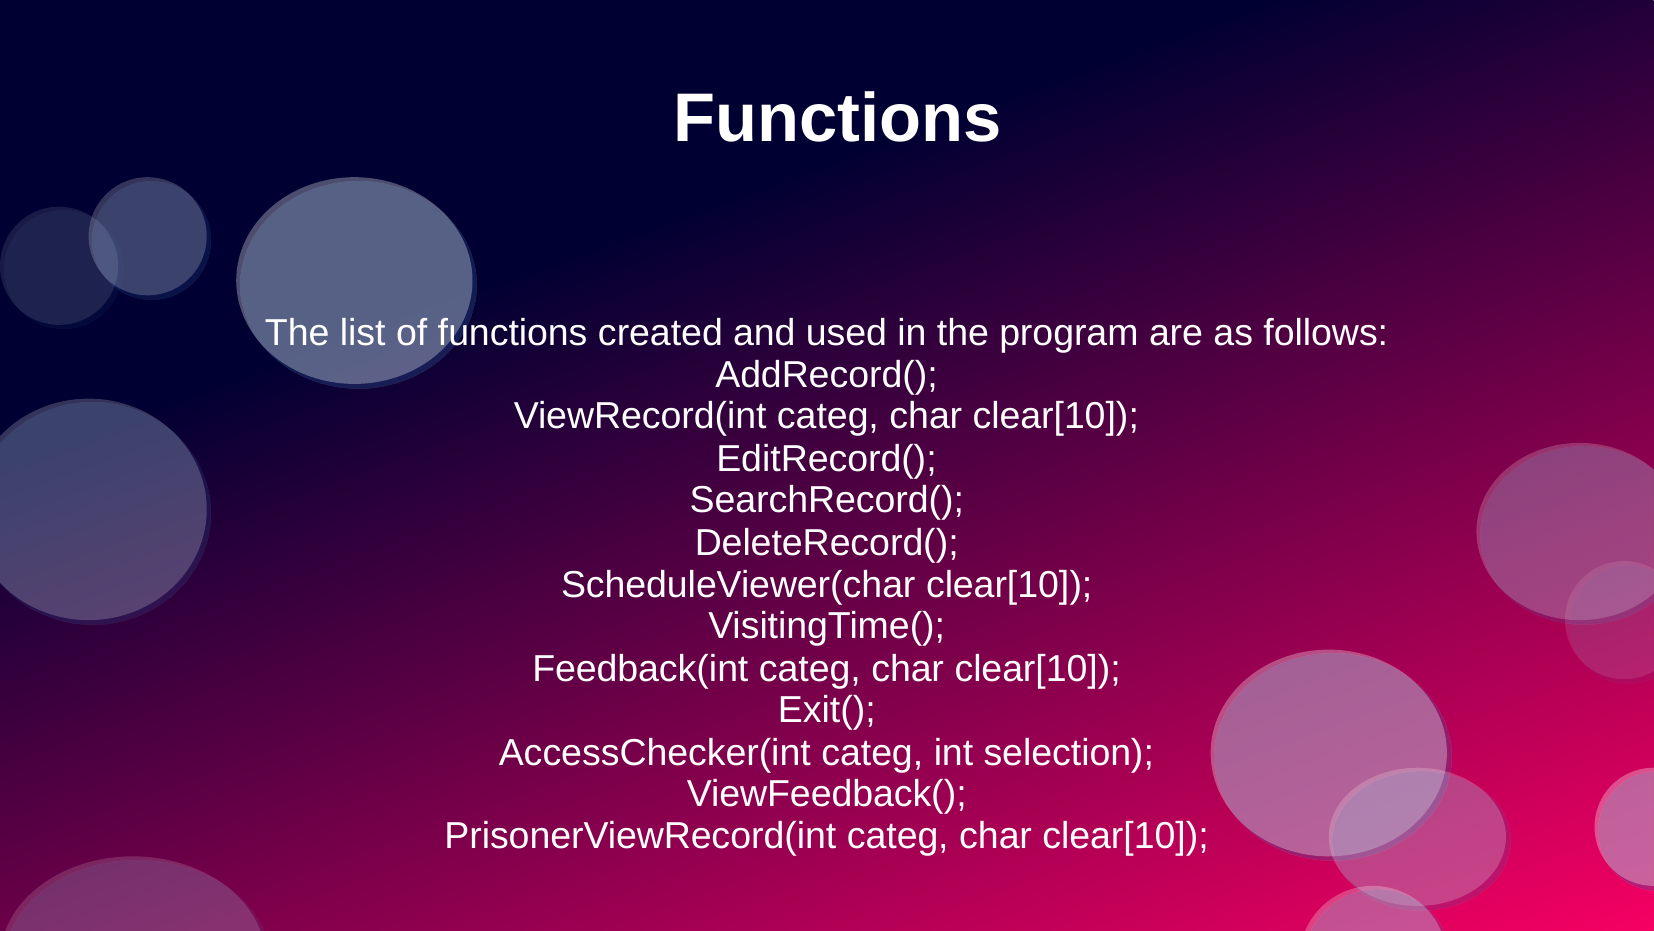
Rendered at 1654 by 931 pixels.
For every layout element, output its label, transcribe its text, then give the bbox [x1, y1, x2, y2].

subtitle The list of functions created and used in the program are as follows: AddRecord(); ViewRecord(int categ, char clear[10]); EditRecord(); SearchRecord(); DeleteRecord(); ScheduleViewer(char clear[10]); VisitingTime(); Feedback(int categ, char clear[10]); Exit(); AccessChecker(int categ, int selection); ViewFeedback(); PrisonerViewRecord(int categ, char clear[10]); [88, 310, 1565, 899]
title Functions [262, 44, 1415, 192]
